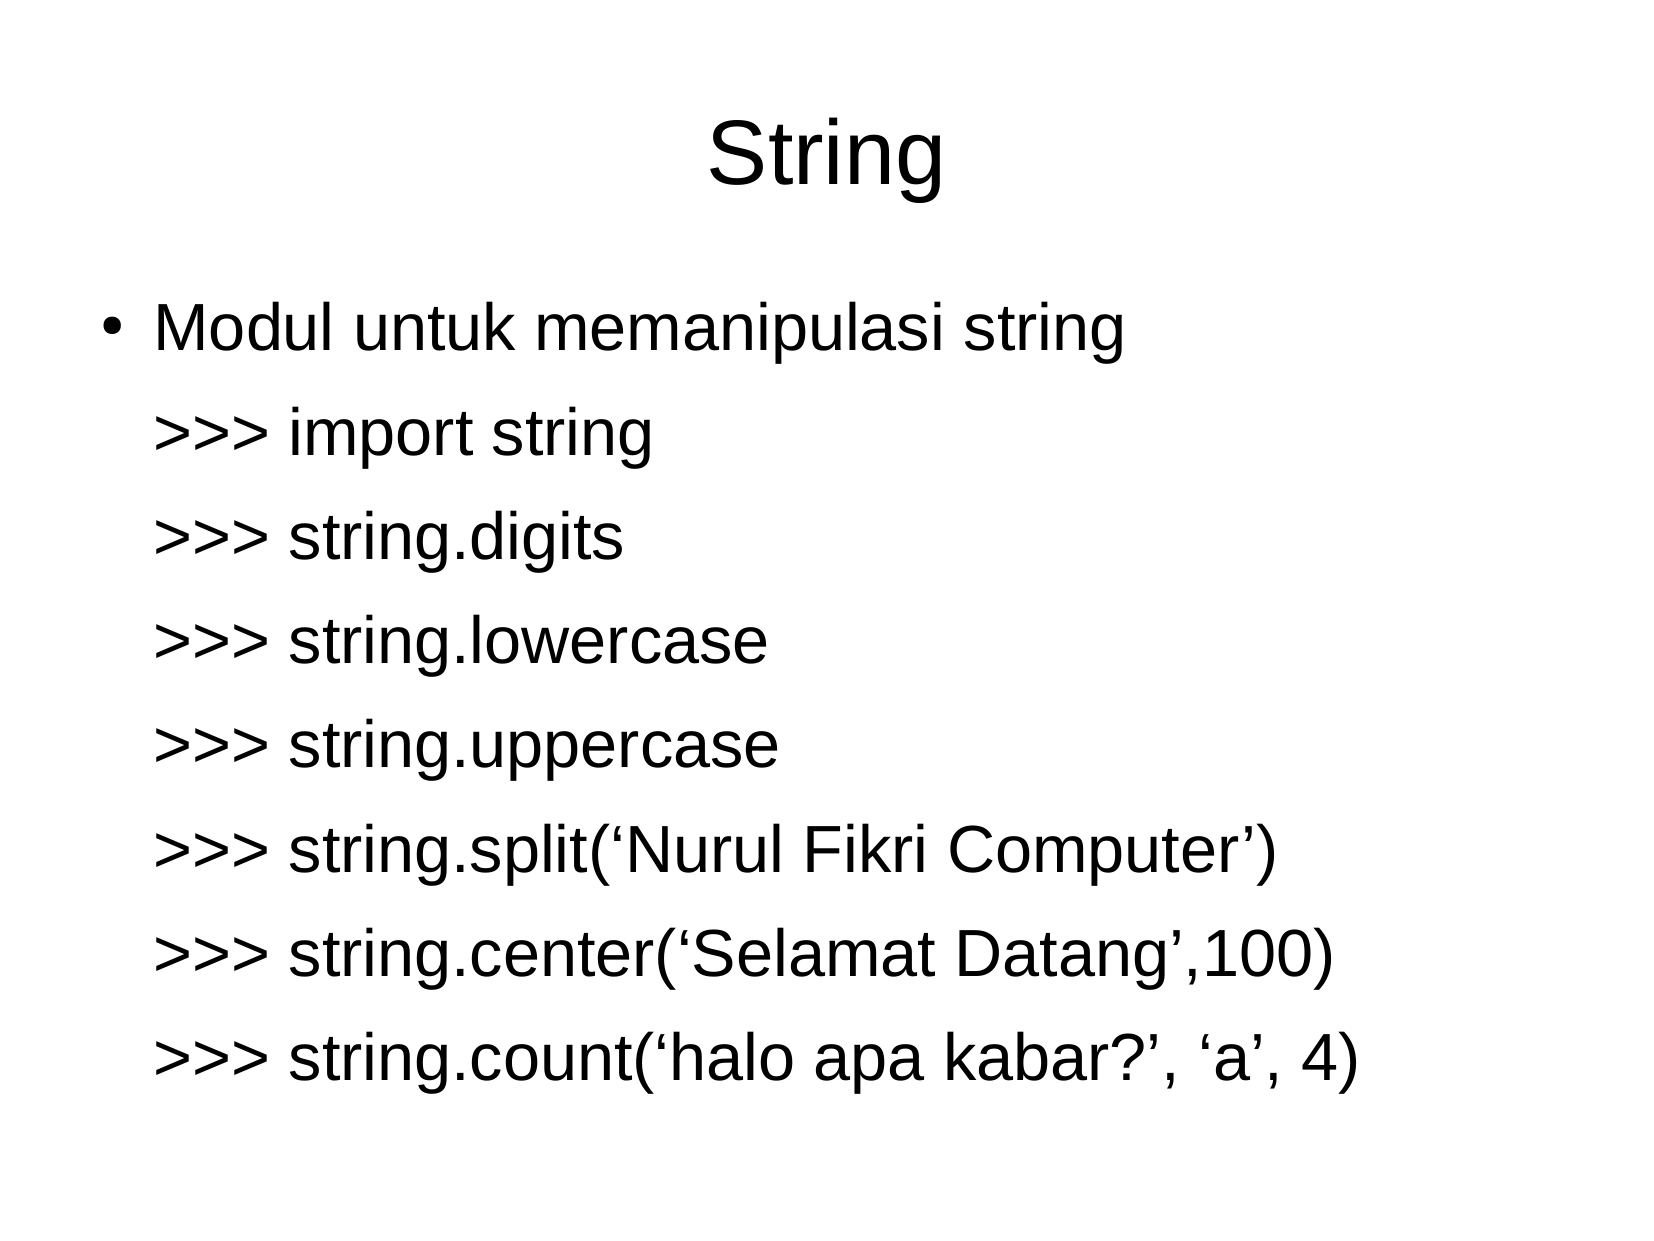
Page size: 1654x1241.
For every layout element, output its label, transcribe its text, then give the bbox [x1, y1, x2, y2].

list Modul untuk memanipulasi string >>> import string >>> string.digits >>> string.lowercase >>> string.uppercase >>> string.split(‘Nurul Fikri Computer’) >>> string.center(‘Selamat Datang’,100) >>> string.count(‘halo apa kabar?’, ‘a’, 4) [82, 290, 1571, 1126]
title String [82, 49, 1571, 257]
